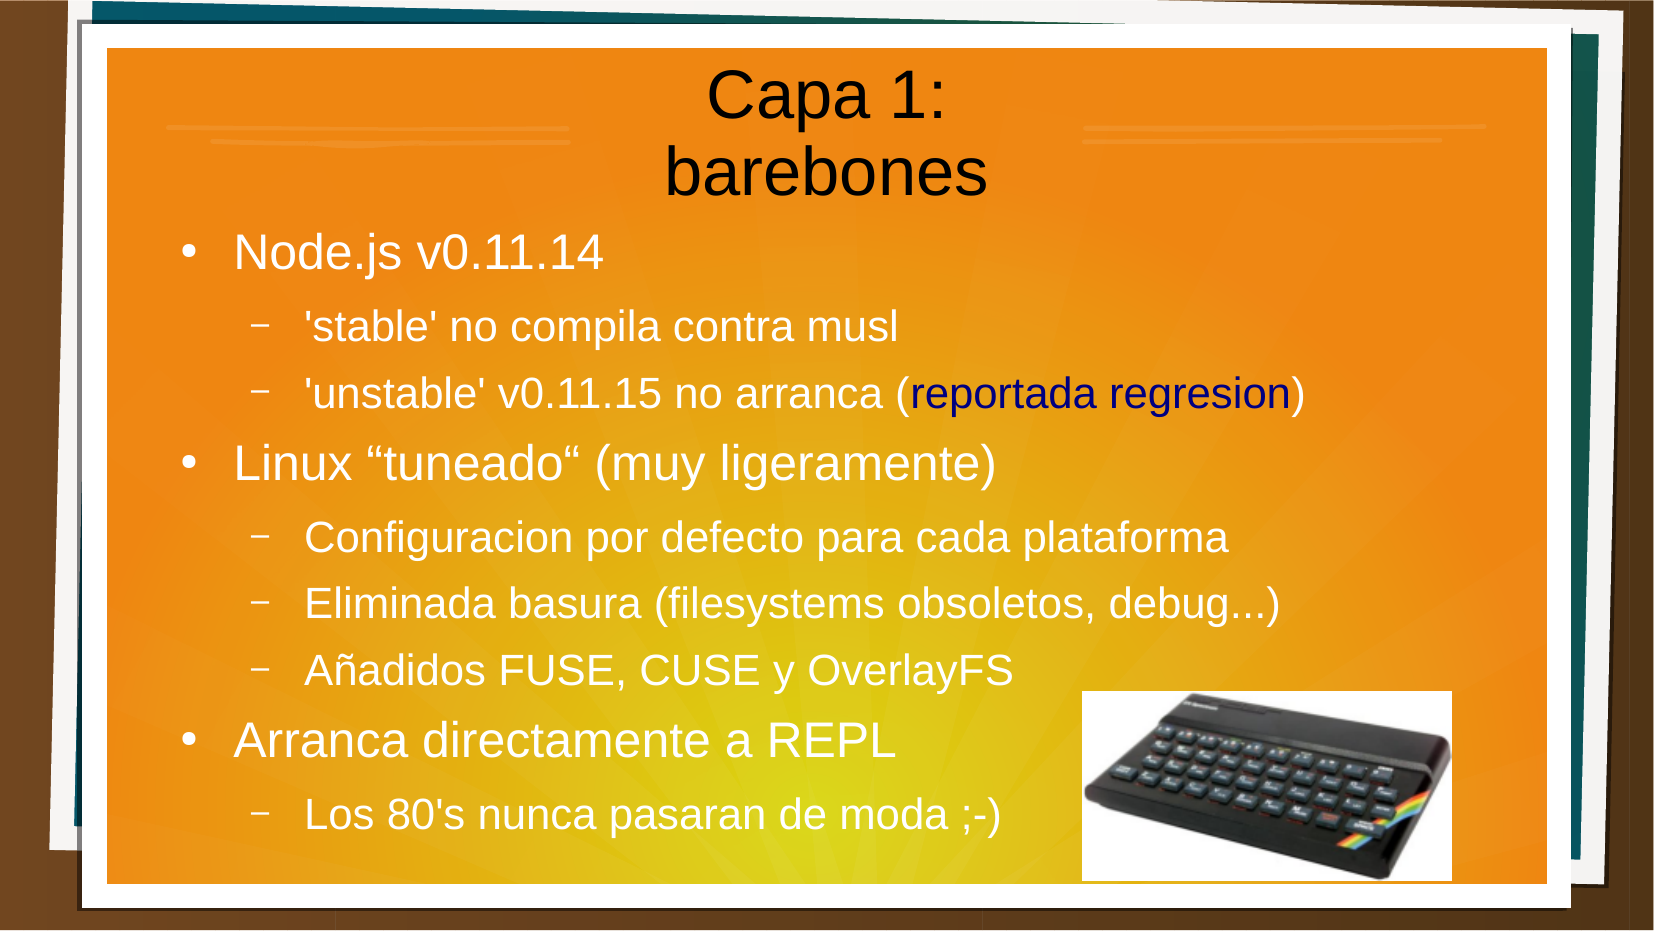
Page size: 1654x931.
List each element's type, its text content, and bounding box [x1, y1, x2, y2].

list Node.js v0.11.14 'stable' no compila contra musl 'unstable' v0.11.15 no arranca (reportada regresion) Linux “tuneado“ (muy ligeramente) Configuracion por defecto para cada plataforma Eliminada basura (filesystems obsoletos, debug...) Añadidos FUSE, CUSE y OverlayFS Arranca directamente a REPL Los 80's nunca pasaran de moda ;-) [162, 224, 1492, 931]
title Capa 1: barebones [566, 55, 1087, 210]
picture [1082, 691, 1452, 881]
